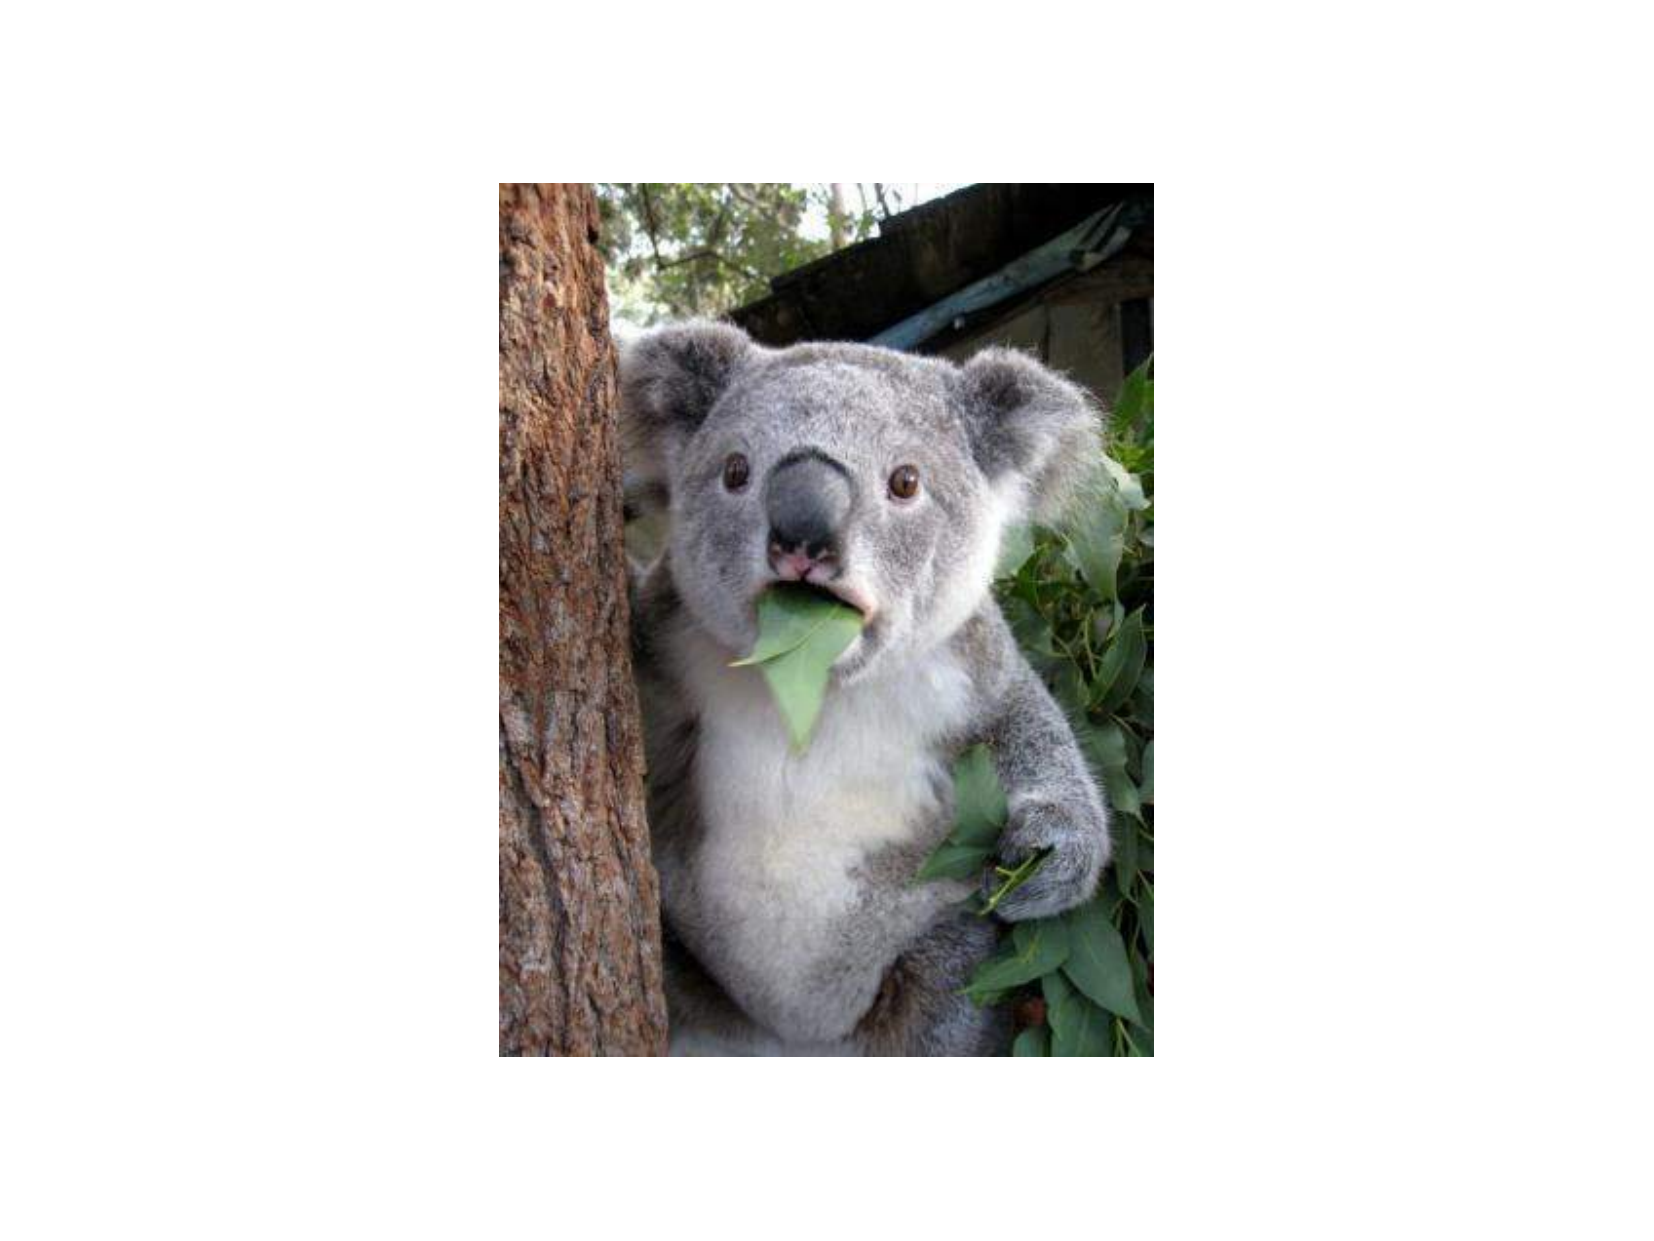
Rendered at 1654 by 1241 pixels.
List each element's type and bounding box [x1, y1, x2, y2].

picture [499, 183, 1154, 1057]
